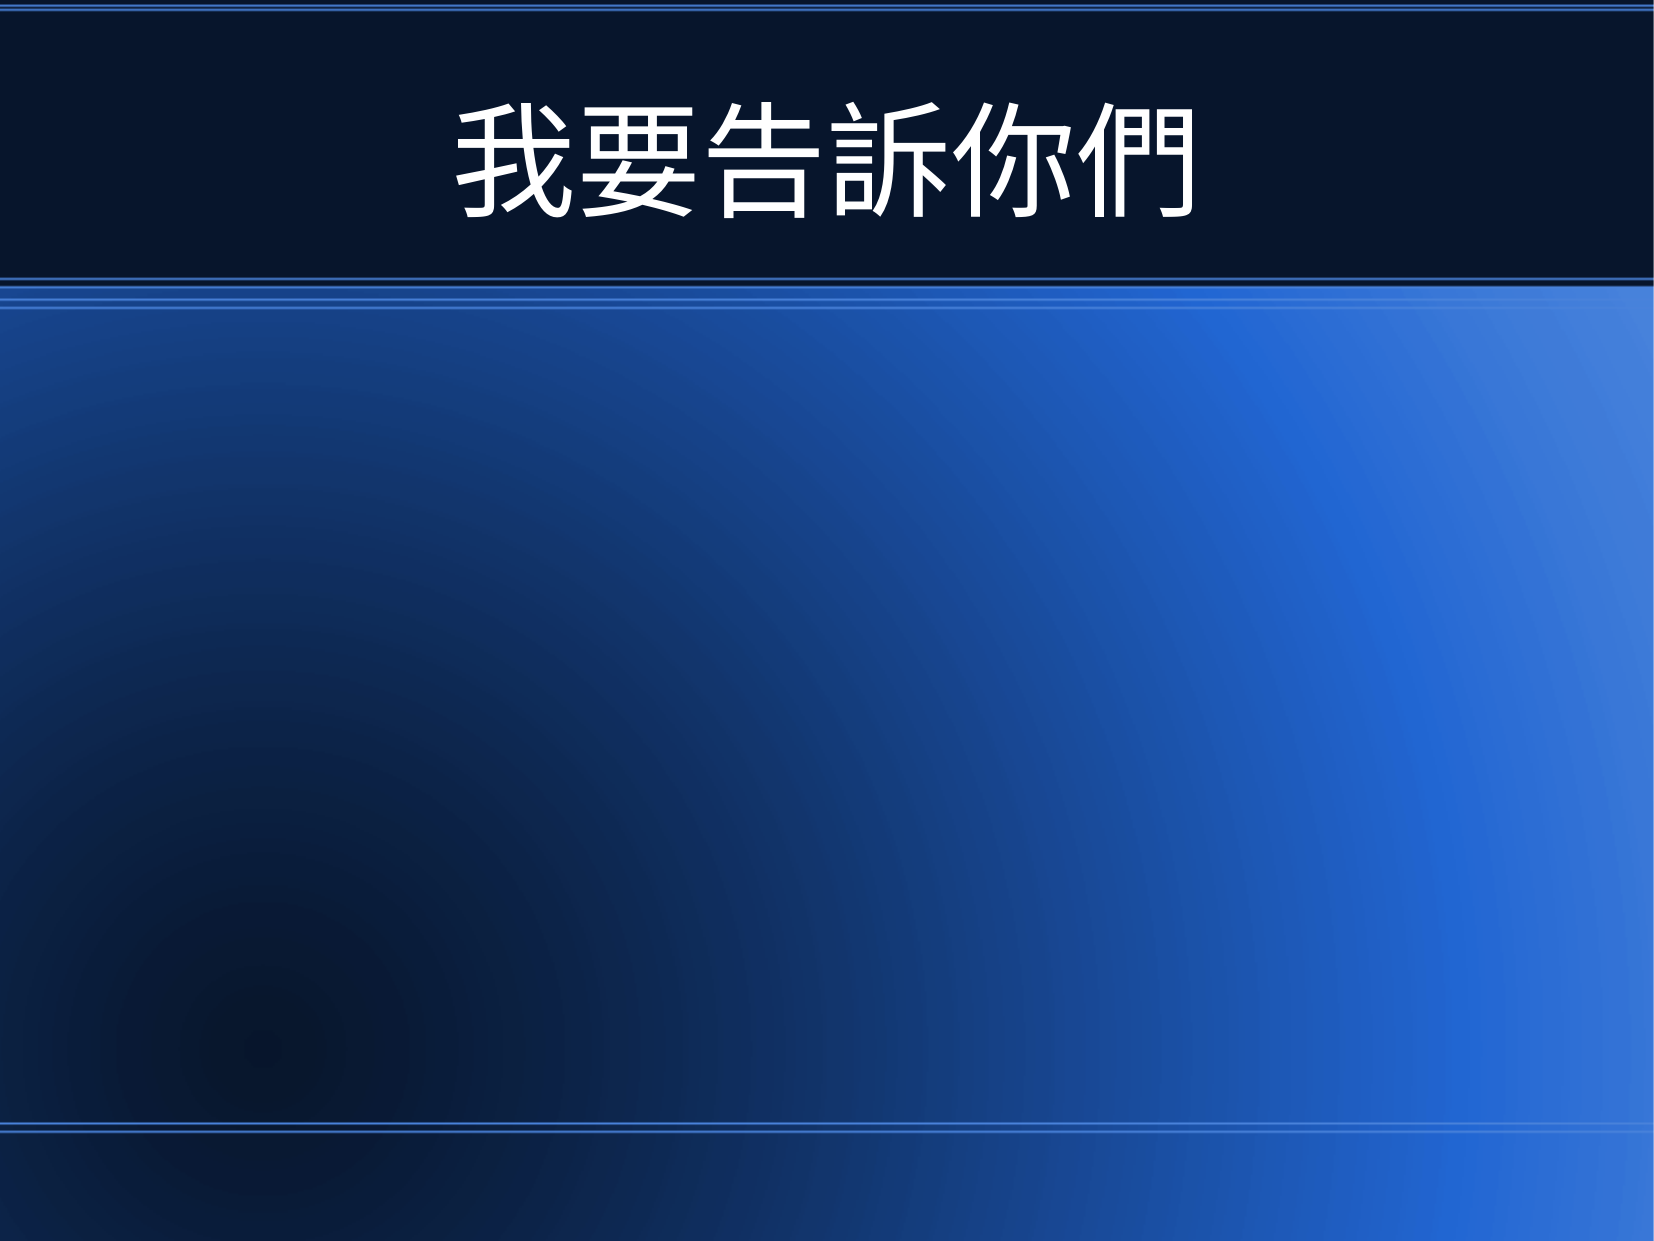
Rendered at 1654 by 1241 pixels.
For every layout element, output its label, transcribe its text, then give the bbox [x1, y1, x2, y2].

picture [0, 0, 1654, 1241]
title 我要告訴你們 [82, 49, 1571, 257]
